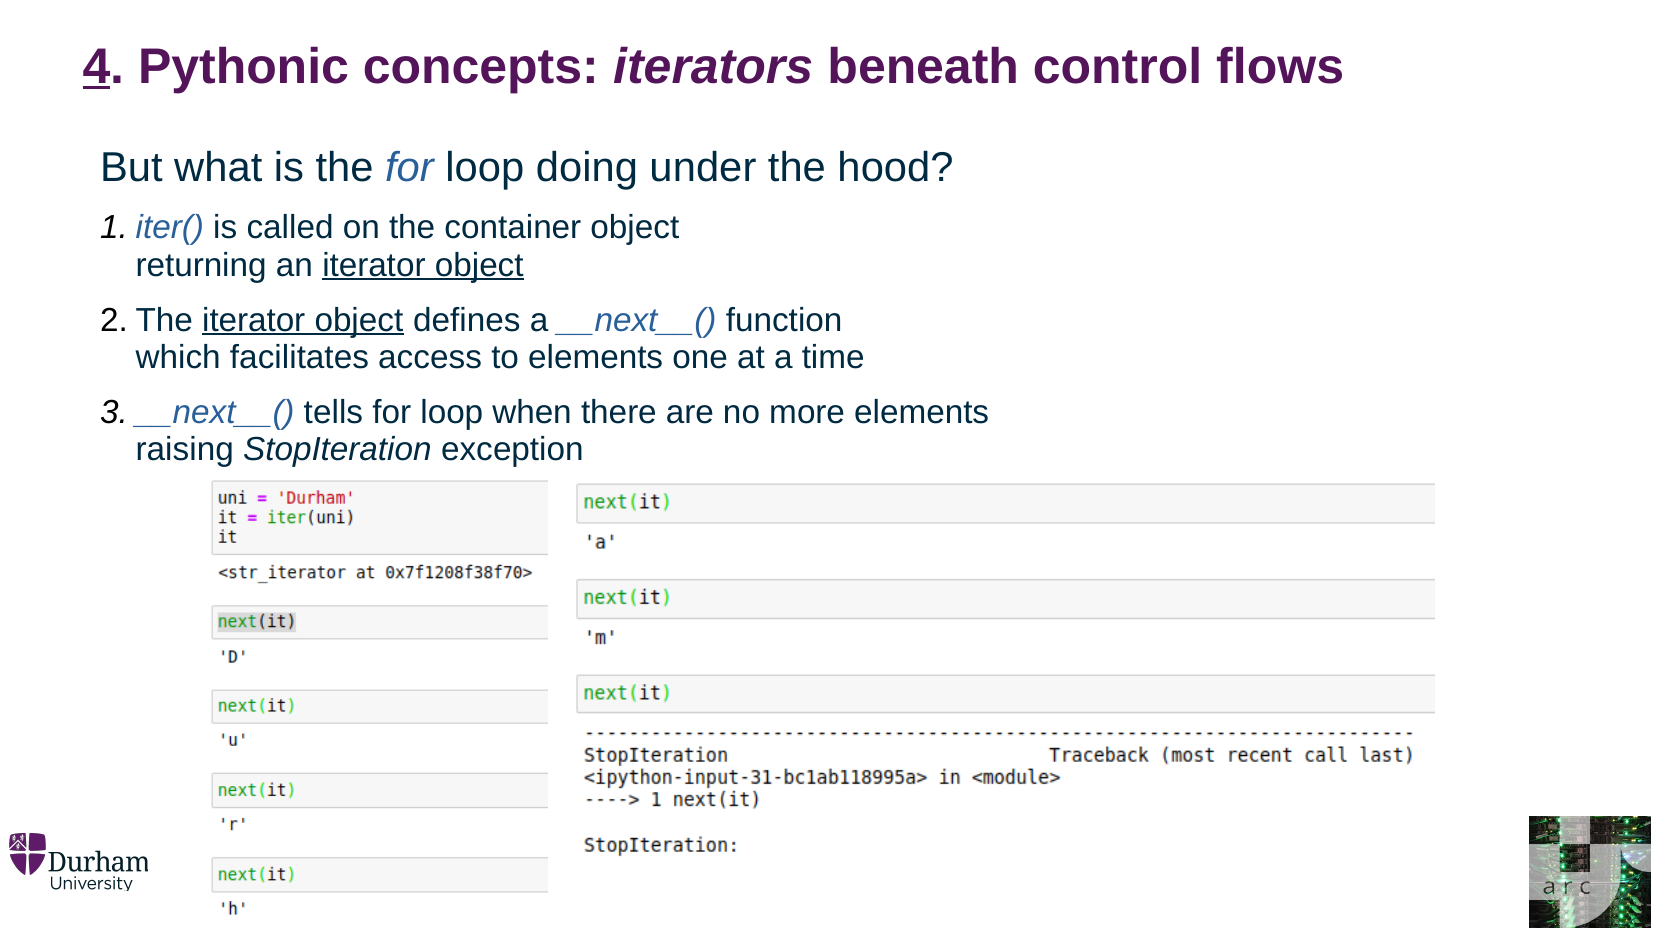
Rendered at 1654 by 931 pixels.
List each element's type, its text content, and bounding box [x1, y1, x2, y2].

picture [208, 472, 548, 922]
title 4. Pythonic concepts: iterators beneath control flows [82, 36, 1571, 93]
picture [9, 833, 148, 891]
list But what is the for loop doing under the hood? iter() is called on the container object returning an iterator object The iterator object defines a __next__() function which facilitates access to elements one at a time __next__() tells for loop when there are no more elements raising StopIteration exception [82, 141, 1571, 745]
picture [571, 474, 1435, 863]
picture [1529, 816, 1651, 928]
